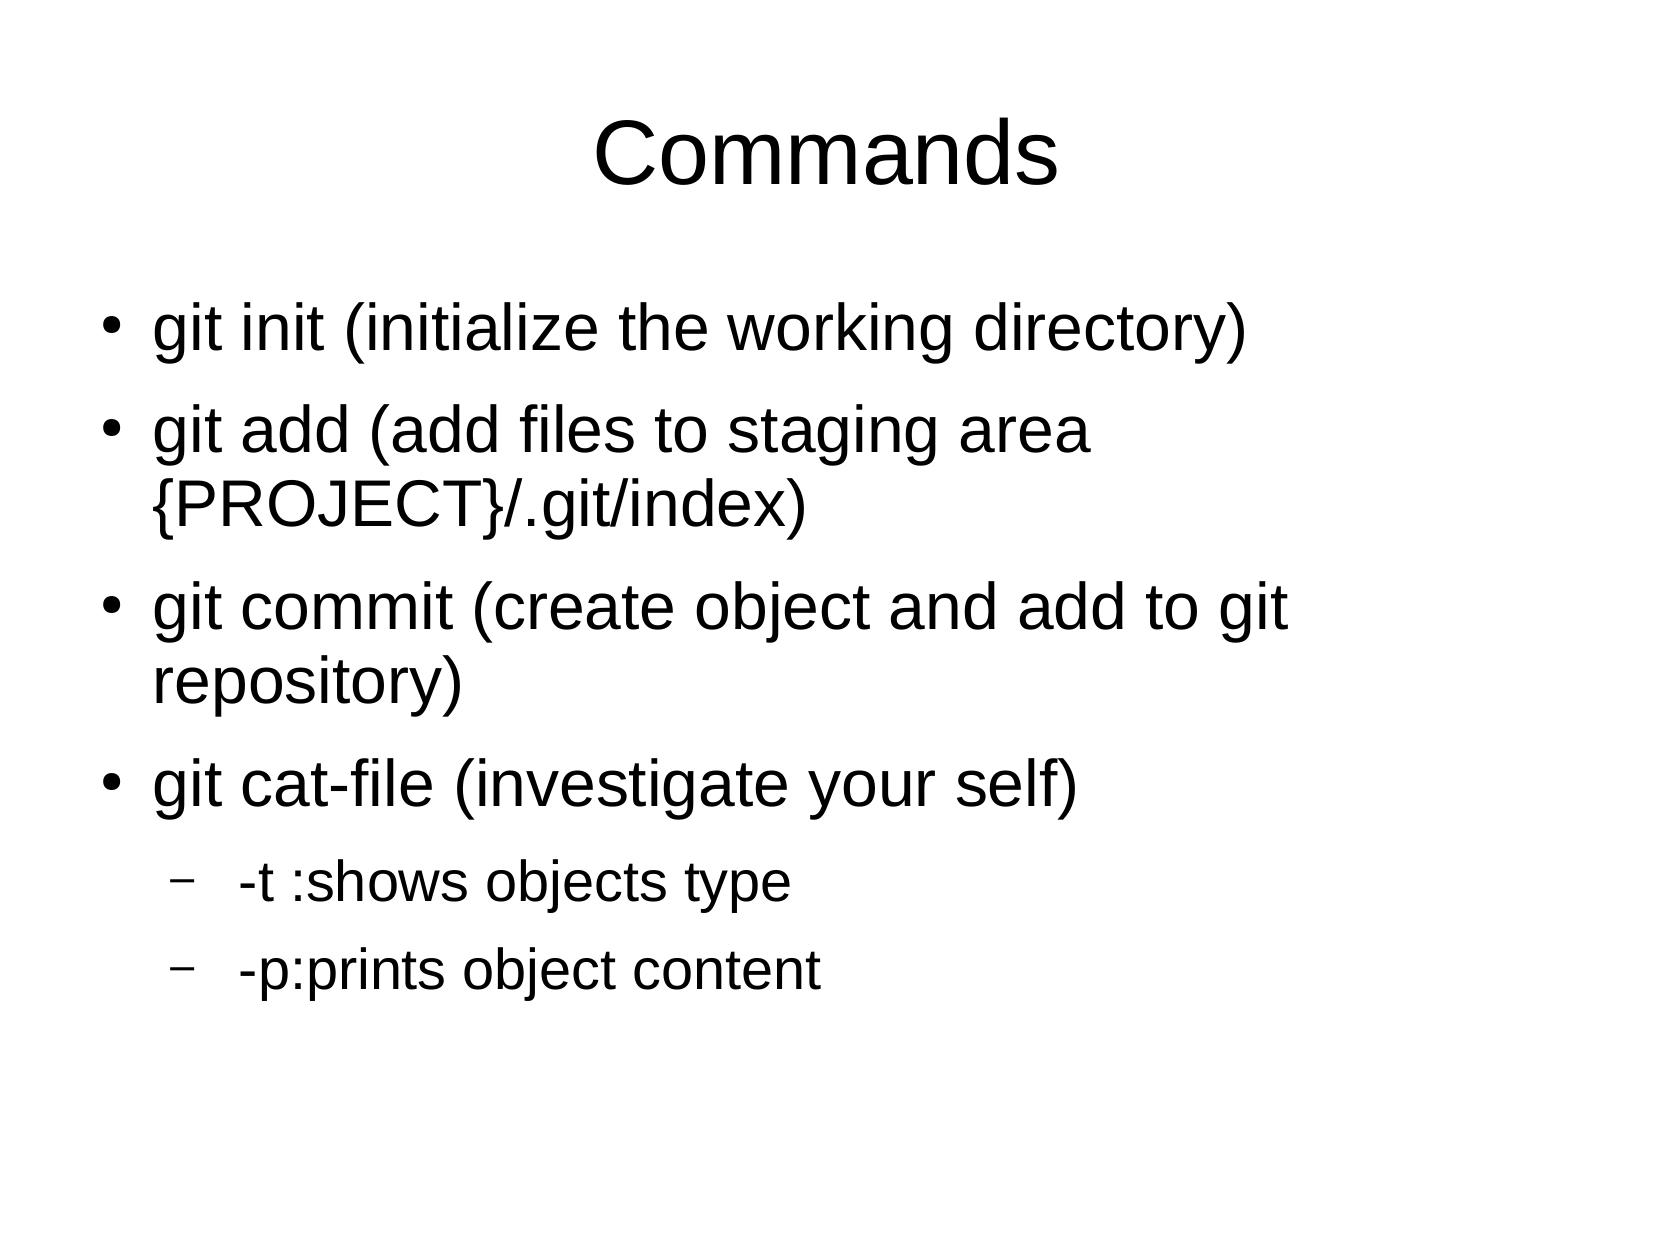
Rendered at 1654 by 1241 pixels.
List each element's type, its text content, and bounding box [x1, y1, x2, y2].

list git init (initialize the working directory) git add (add files to staging area {PROJECT}/.git/index) git commit (create object and add to git repository) git cat-file (investigate your self) -t :shows objects type -p:prints object content [82, 290, 1538, 1010]
title Commands [82, 49, 1571, 257]
